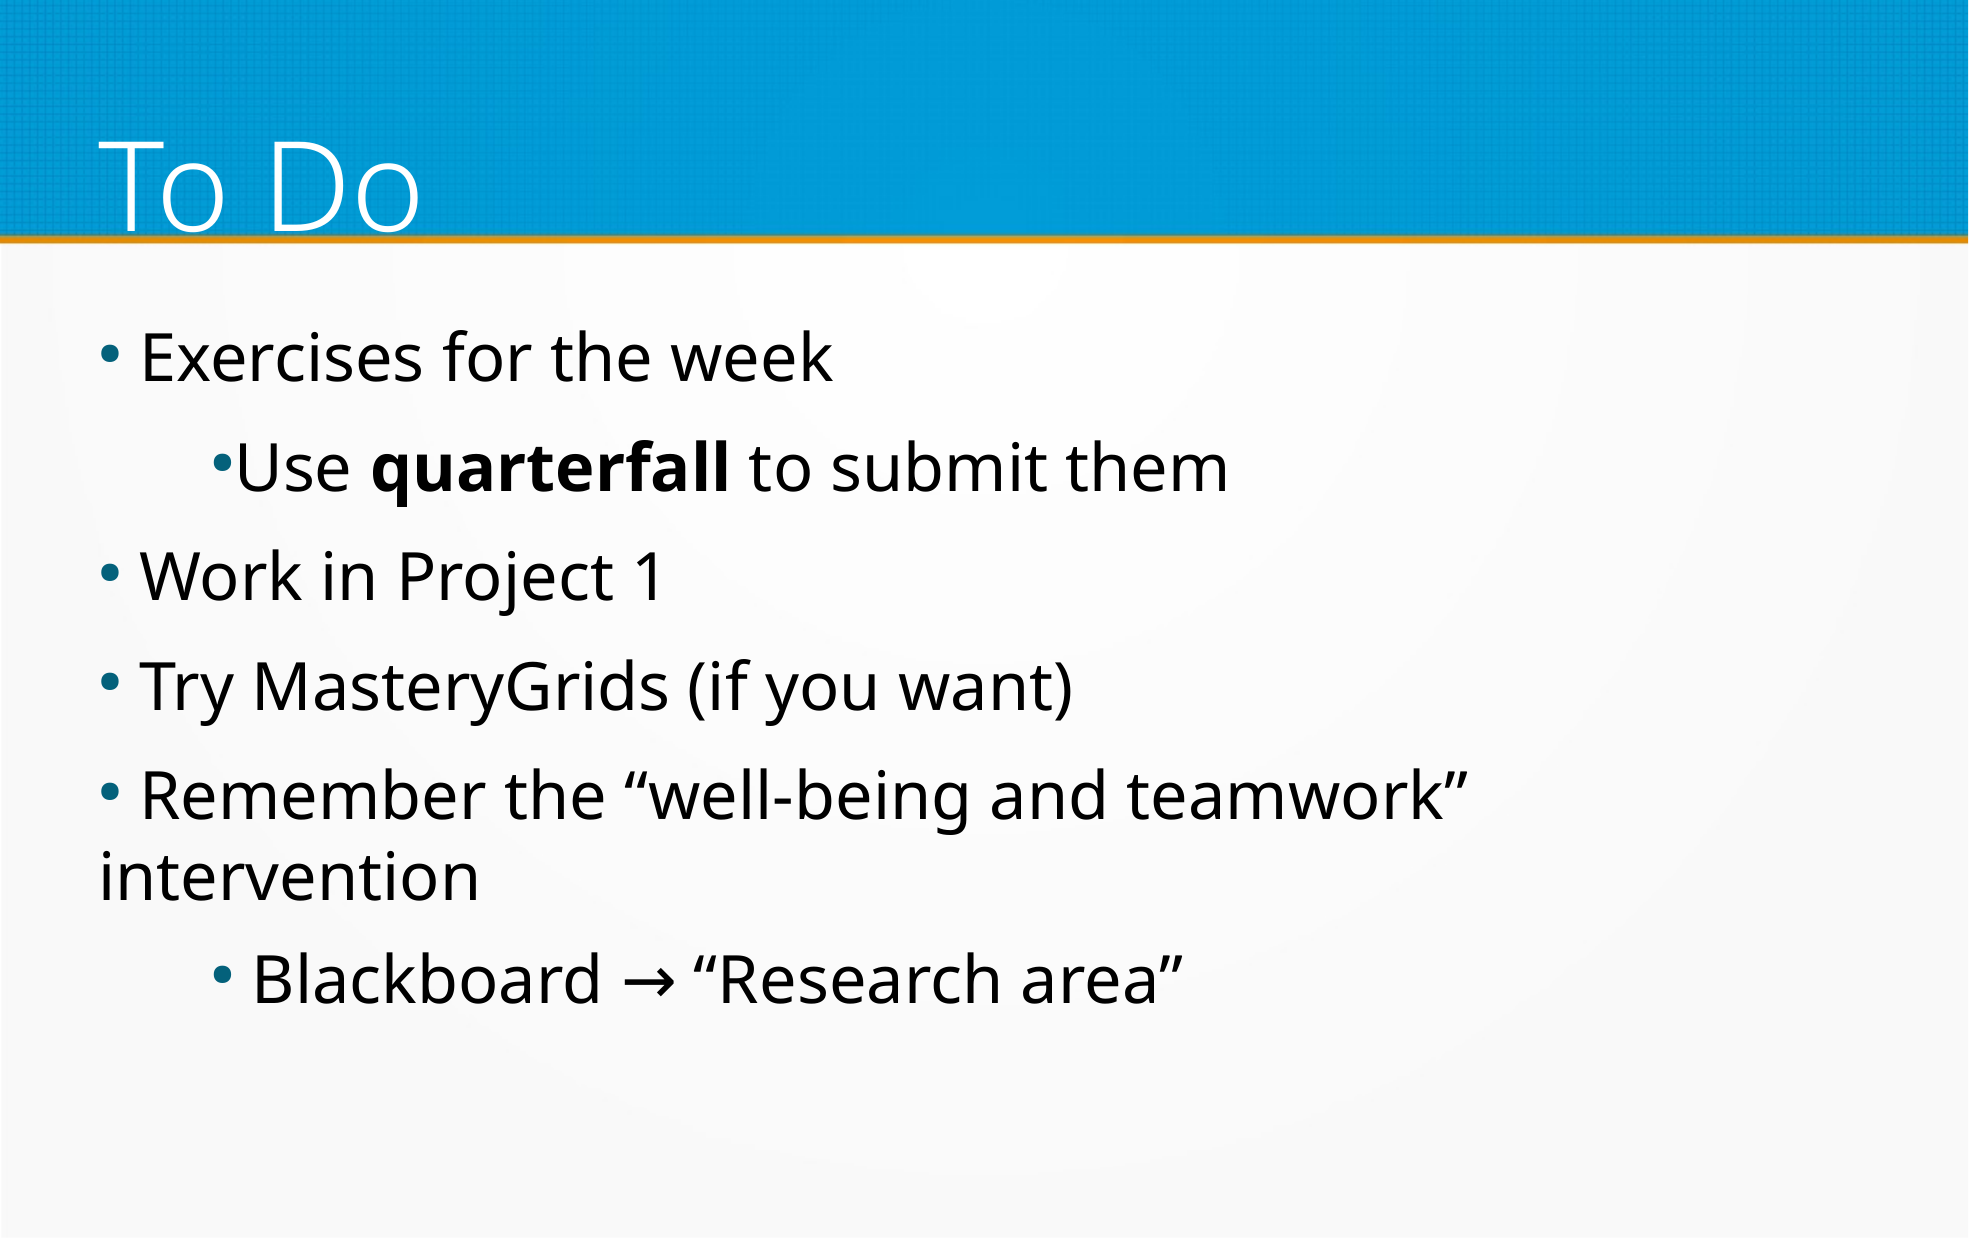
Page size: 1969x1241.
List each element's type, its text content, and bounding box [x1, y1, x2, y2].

list Exercises for the week Use quarterfall to submit them Work in Project 1 Try MasteryGrids (if you want) Remember the “well-being and teamwork” intervention Blackboard → “Research area” [98, 315, 1860, 1156]
title To Do [98, 49, 1870, 257]
picture [0, 233, 1969, 1241]
